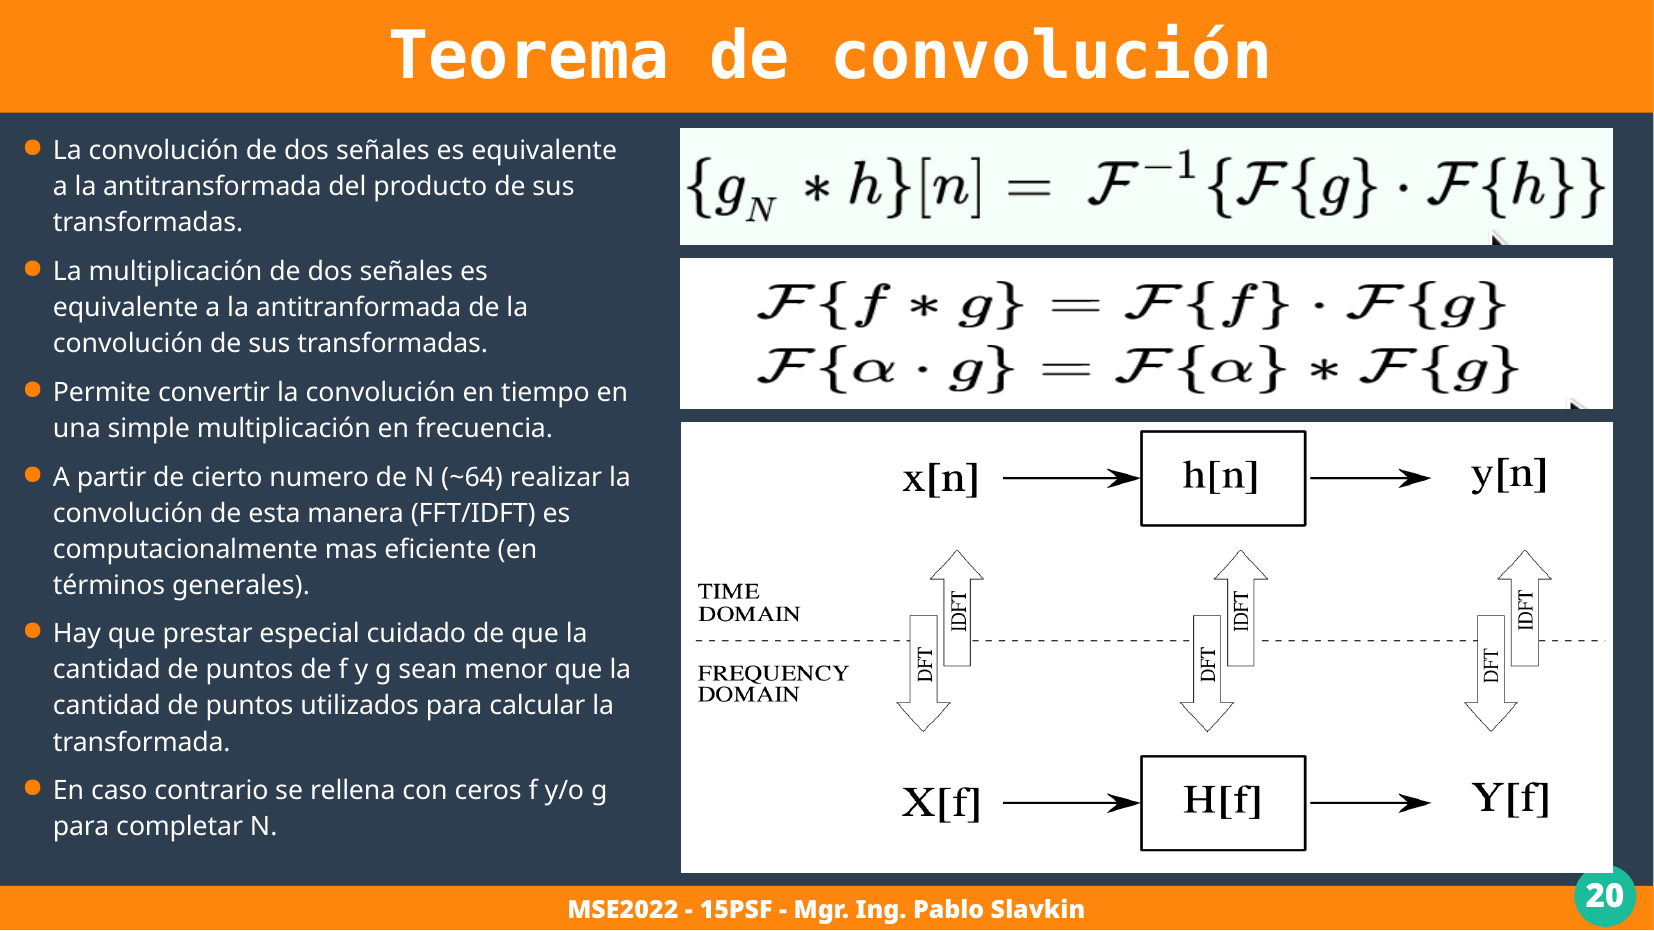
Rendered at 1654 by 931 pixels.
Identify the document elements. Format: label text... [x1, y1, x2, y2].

picture [680, 128, 1613, 245]
list La convolución de dos señales es equivalente a la antitransformada del producto de sus transformadas. La multiplicación de dos señales es equivalente a la antitranformada de la convolución de sus transformadas. Permite convertir la convolución en tiempo en una simple multiplicación en frecuencia. A partir de cierto numero de N (~64) realizar la convolución de esta manera (FFT/IDFT) es computacionalmente mas eficiente (en términos generales). Hay que prestar especial cuidado de que la cantidad de puntos de f y g sean menor que la cantidad de puntos utilizados para calcular la transformada. En caso contrario se rellena con ceros f y/o g para completar N. [11, 131, 638, 863]
picture [680, 258, 1613, 409]
picture [681, 422, 1613, 873]
title Teorema de convolución [388, 16, 1321, 113]
